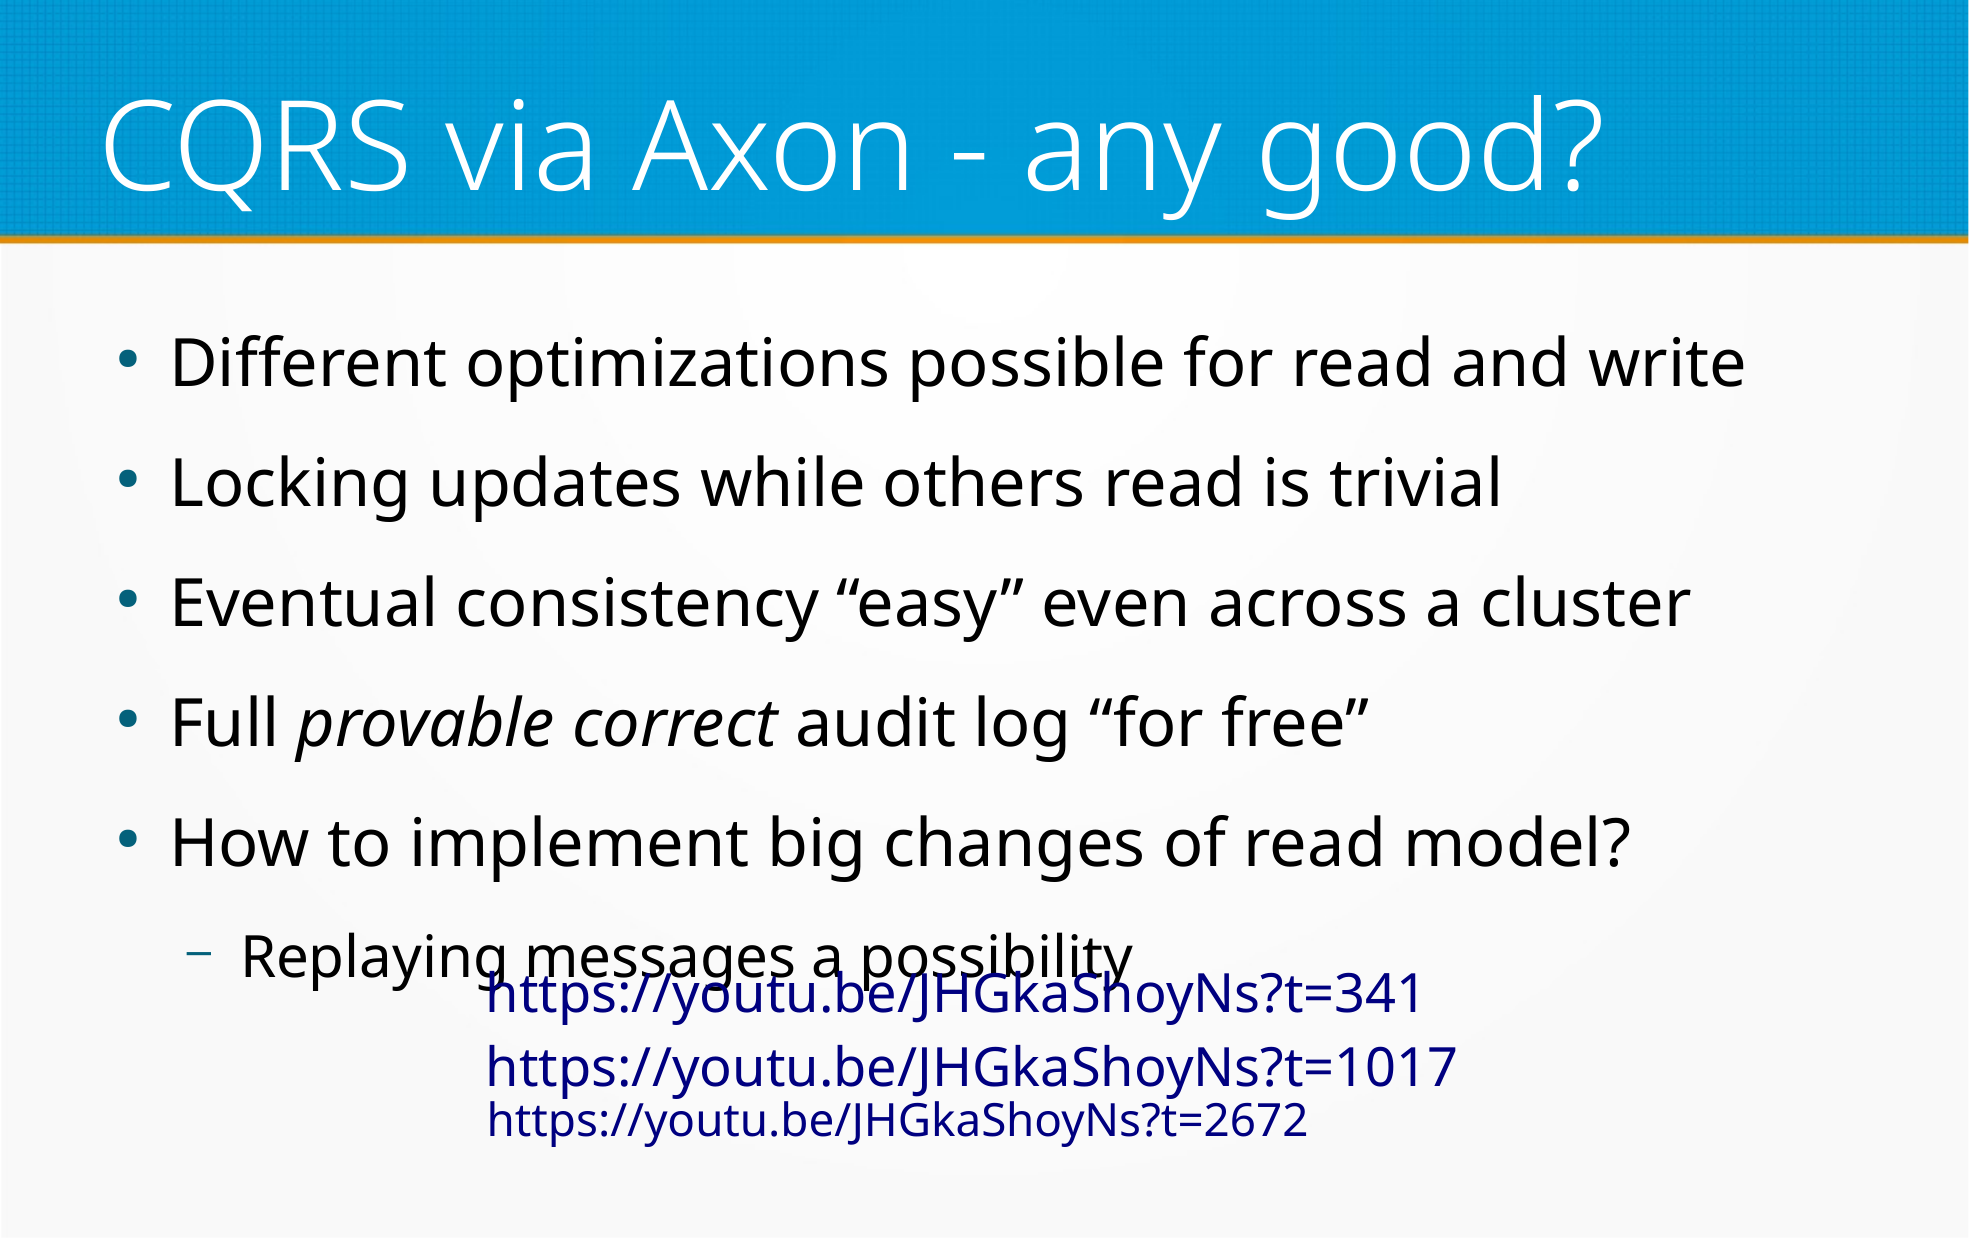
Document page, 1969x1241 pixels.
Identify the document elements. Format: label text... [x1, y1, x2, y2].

list Different optimizations possible for read and write Locking updates while others read is trivial Eventual consistency “easy” even across a cluster Full provable correct audit log “for free” How to implement big changes of read model? Replaying messages a possibility [98, 315, 1861, 1081]
text_box https://youtu.be/JHGkaShoyNs?t=341 https://youtu.be/JHGkaShoyNs?t=1017 [480, 964, 1636, 1166]
text_box https://youtu.be/JHGkaShoyNs?t=2672 [480, 1090, 1561, 1210]
picture [0, 233, 1969, 1241]
title CQRS via Axon - any good? [98, 19, 1870, 227]
